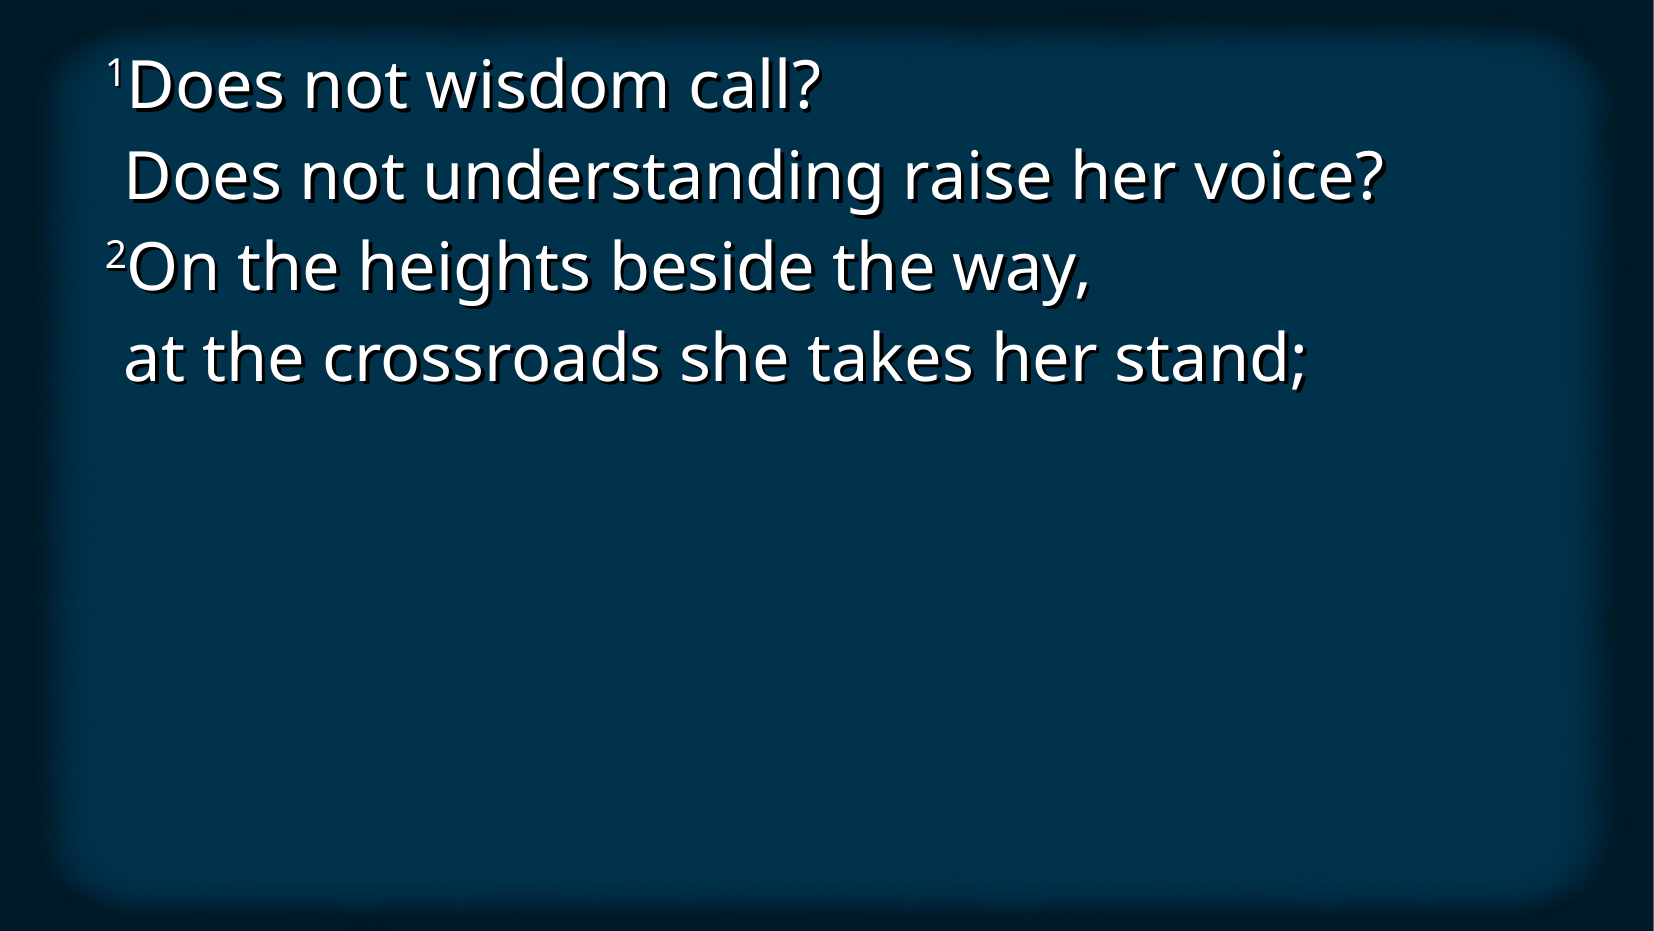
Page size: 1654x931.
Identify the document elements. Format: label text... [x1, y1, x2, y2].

picture [0, 0, 1654, 931]
text_box 1Does not wisdom call? Does not understanding raise her voice? 2On the heights beside the way, at the crossroads she takes her stand; [90, 30, 1576, 400]
